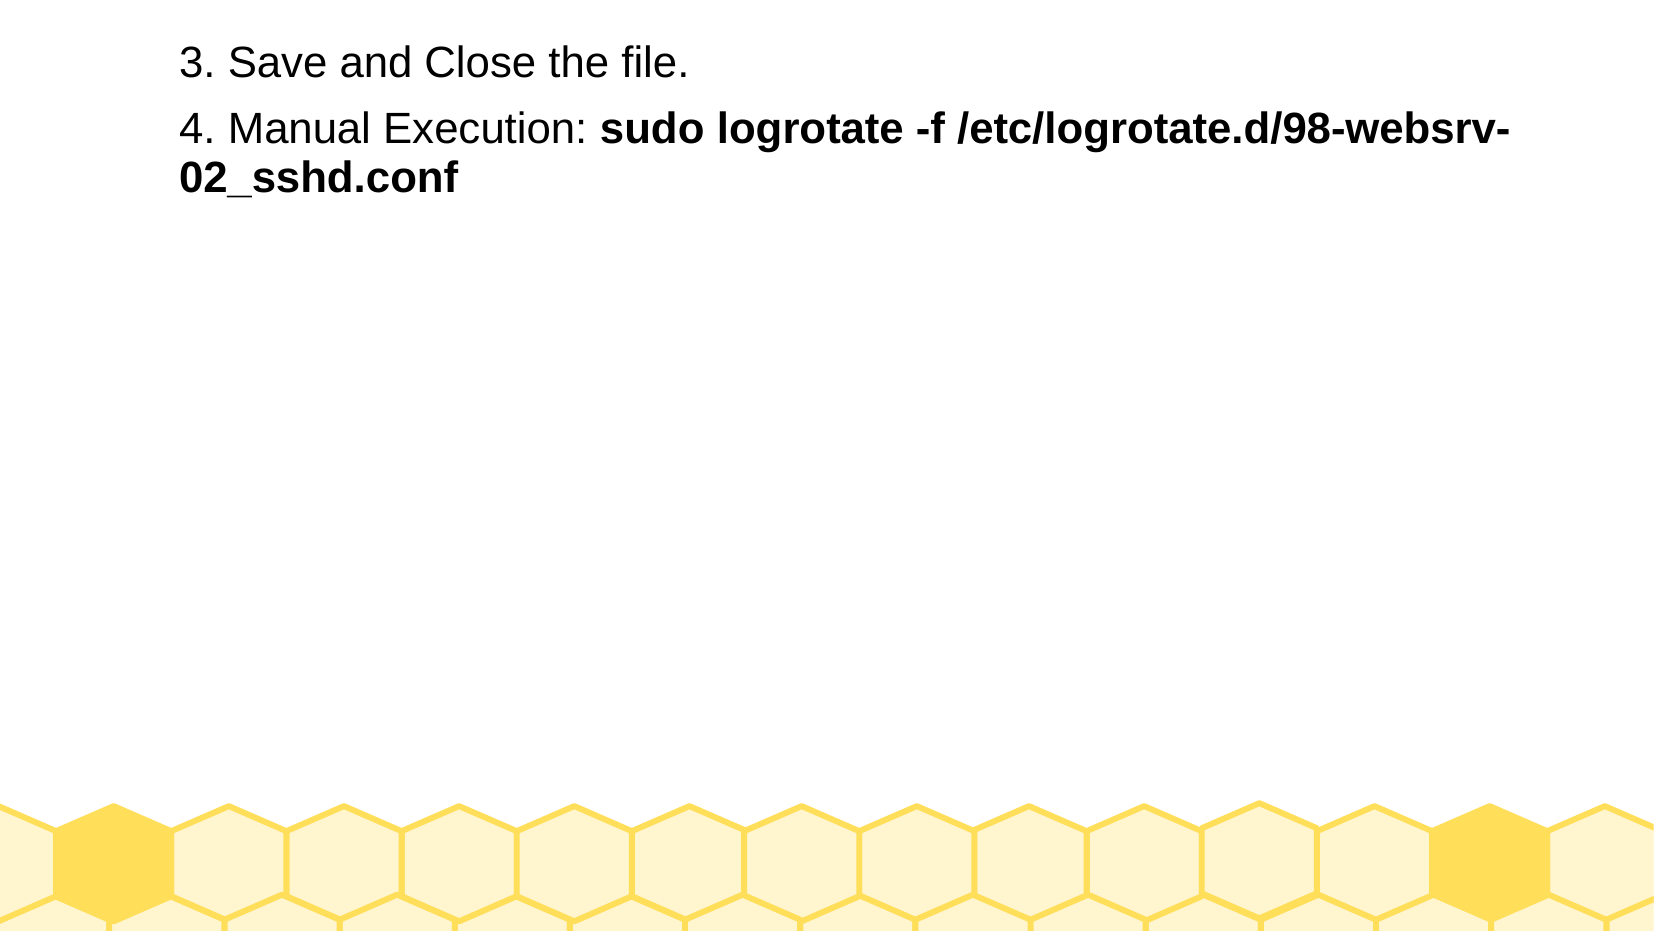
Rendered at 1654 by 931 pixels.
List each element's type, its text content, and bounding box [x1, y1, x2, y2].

list 3. Save and Close the file. 4. Manual Execution: sudo logrotate -f /etc/logrotate.d/98-websrv-02_sshd.conf [37, 37, 1571, 901]
